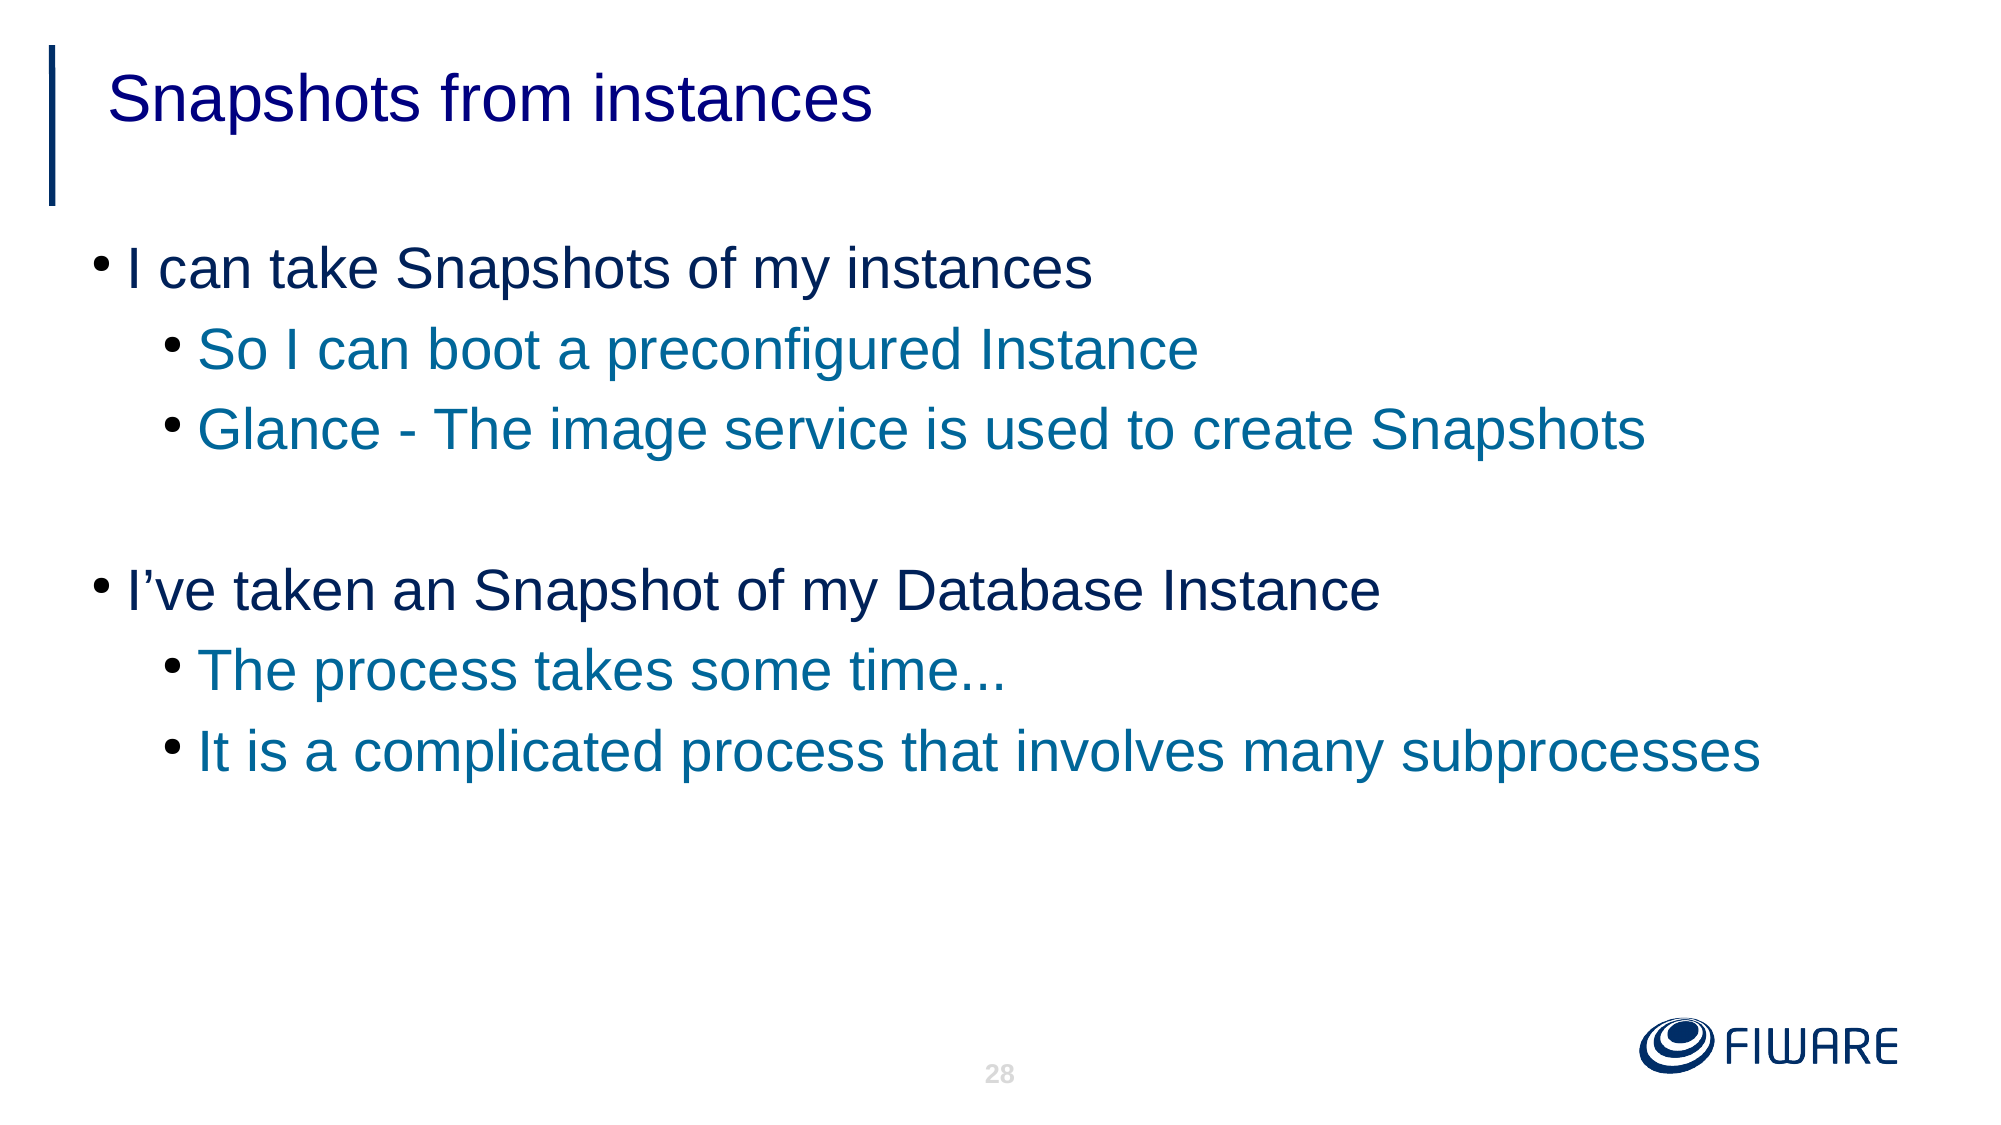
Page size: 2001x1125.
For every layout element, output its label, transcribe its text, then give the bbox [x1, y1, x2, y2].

slide_number <number> [887, 1042, 1113, 1103]
picture [1635, 1012, 1905, 1077]
title Snapshots from instances [92, 47, 1704, 178]
text_box I can take Snapshots of my instances So I can boot a preconfigured Instance Glance - The image service is used to create Snapshots I’ve taken an Snapshot of my Database Instance The process takes some time... It is a complicated process that involves many subprocesses [76, 212, 1902, 791]
